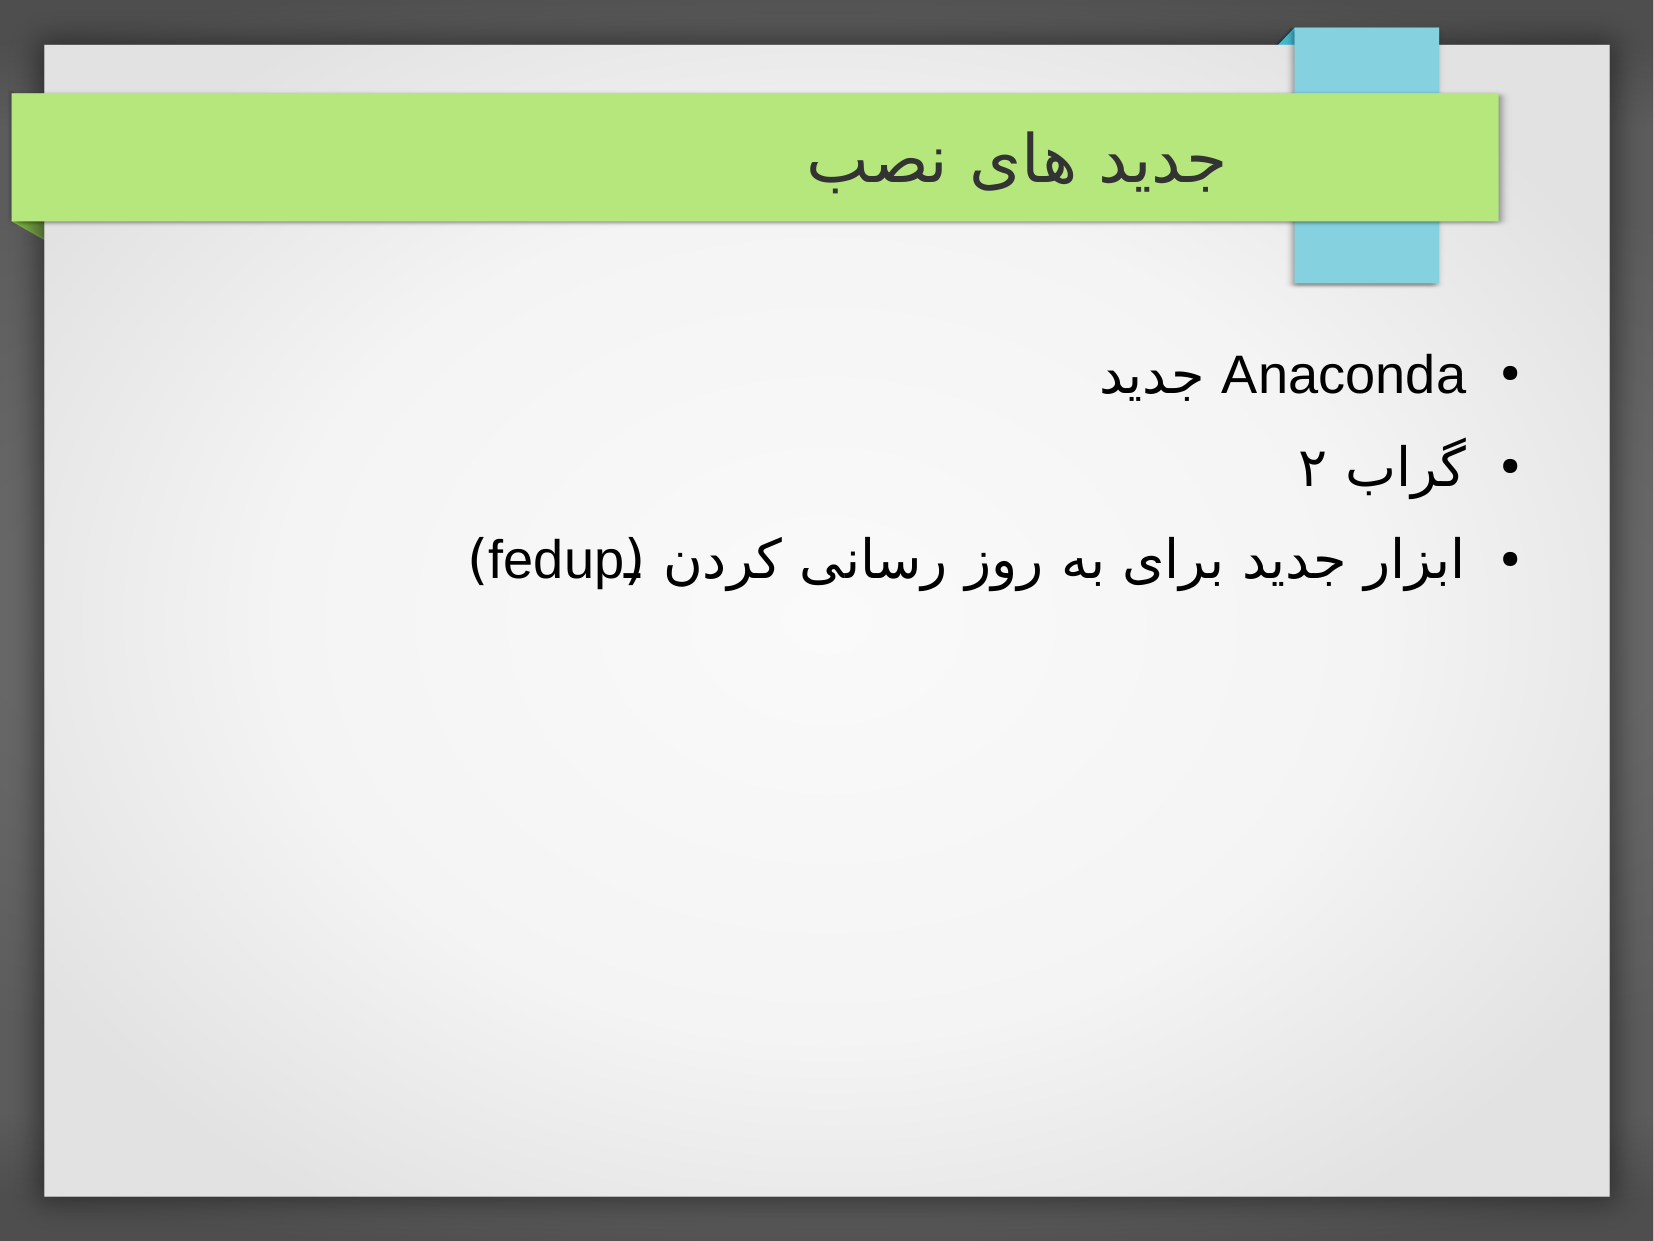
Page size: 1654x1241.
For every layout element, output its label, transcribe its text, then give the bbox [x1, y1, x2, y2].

picture [0, 0, 1654, 1241]
list Anaconda جدید گراب ۲ ابزار جدید برای به روز رسانی کردن (fedup) [82, 343, 1538, 1063]
title جدید های نصب [70, 106, 1229, 213]
